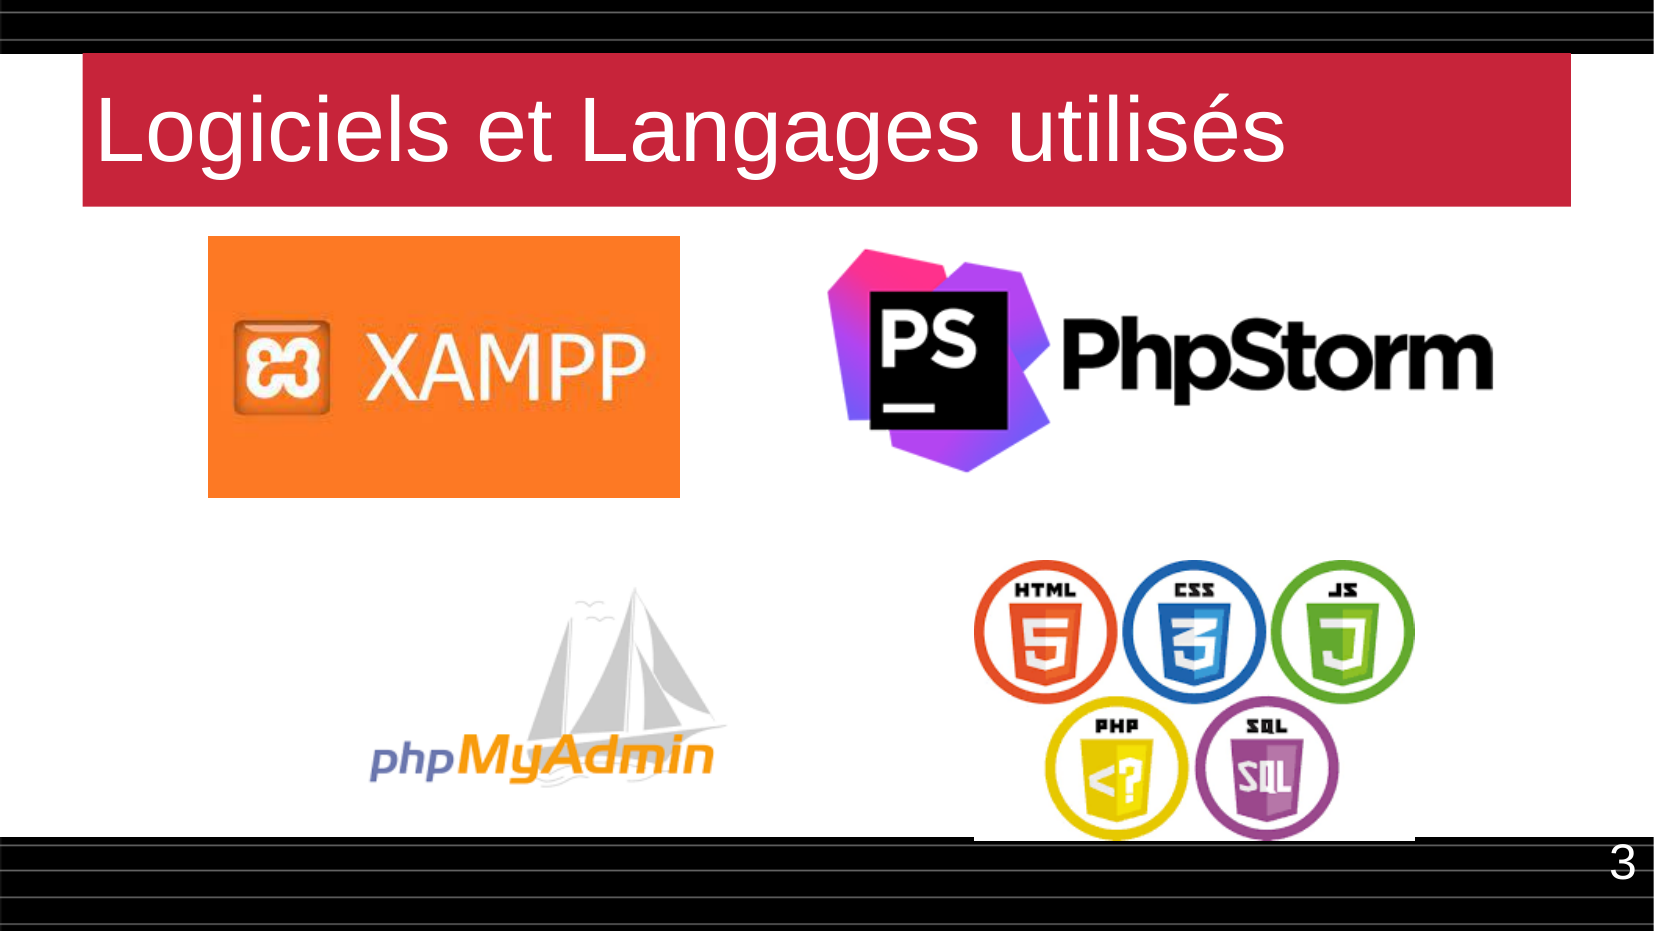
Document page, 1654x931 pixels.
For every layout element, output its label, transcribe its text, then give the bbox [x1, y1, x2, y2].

title Logiciels et Langages utilisés [82, 53, 1571, 207]
text_box 3 [1594, 826, 1654, 898]
picture [208, 236, 680, 498]
picture [818, 220, 1506, 502]
picture [0, 0, 1654, 54]
picture [300, 578, 798, 827]
picture [0, 560, 1654, 931]
